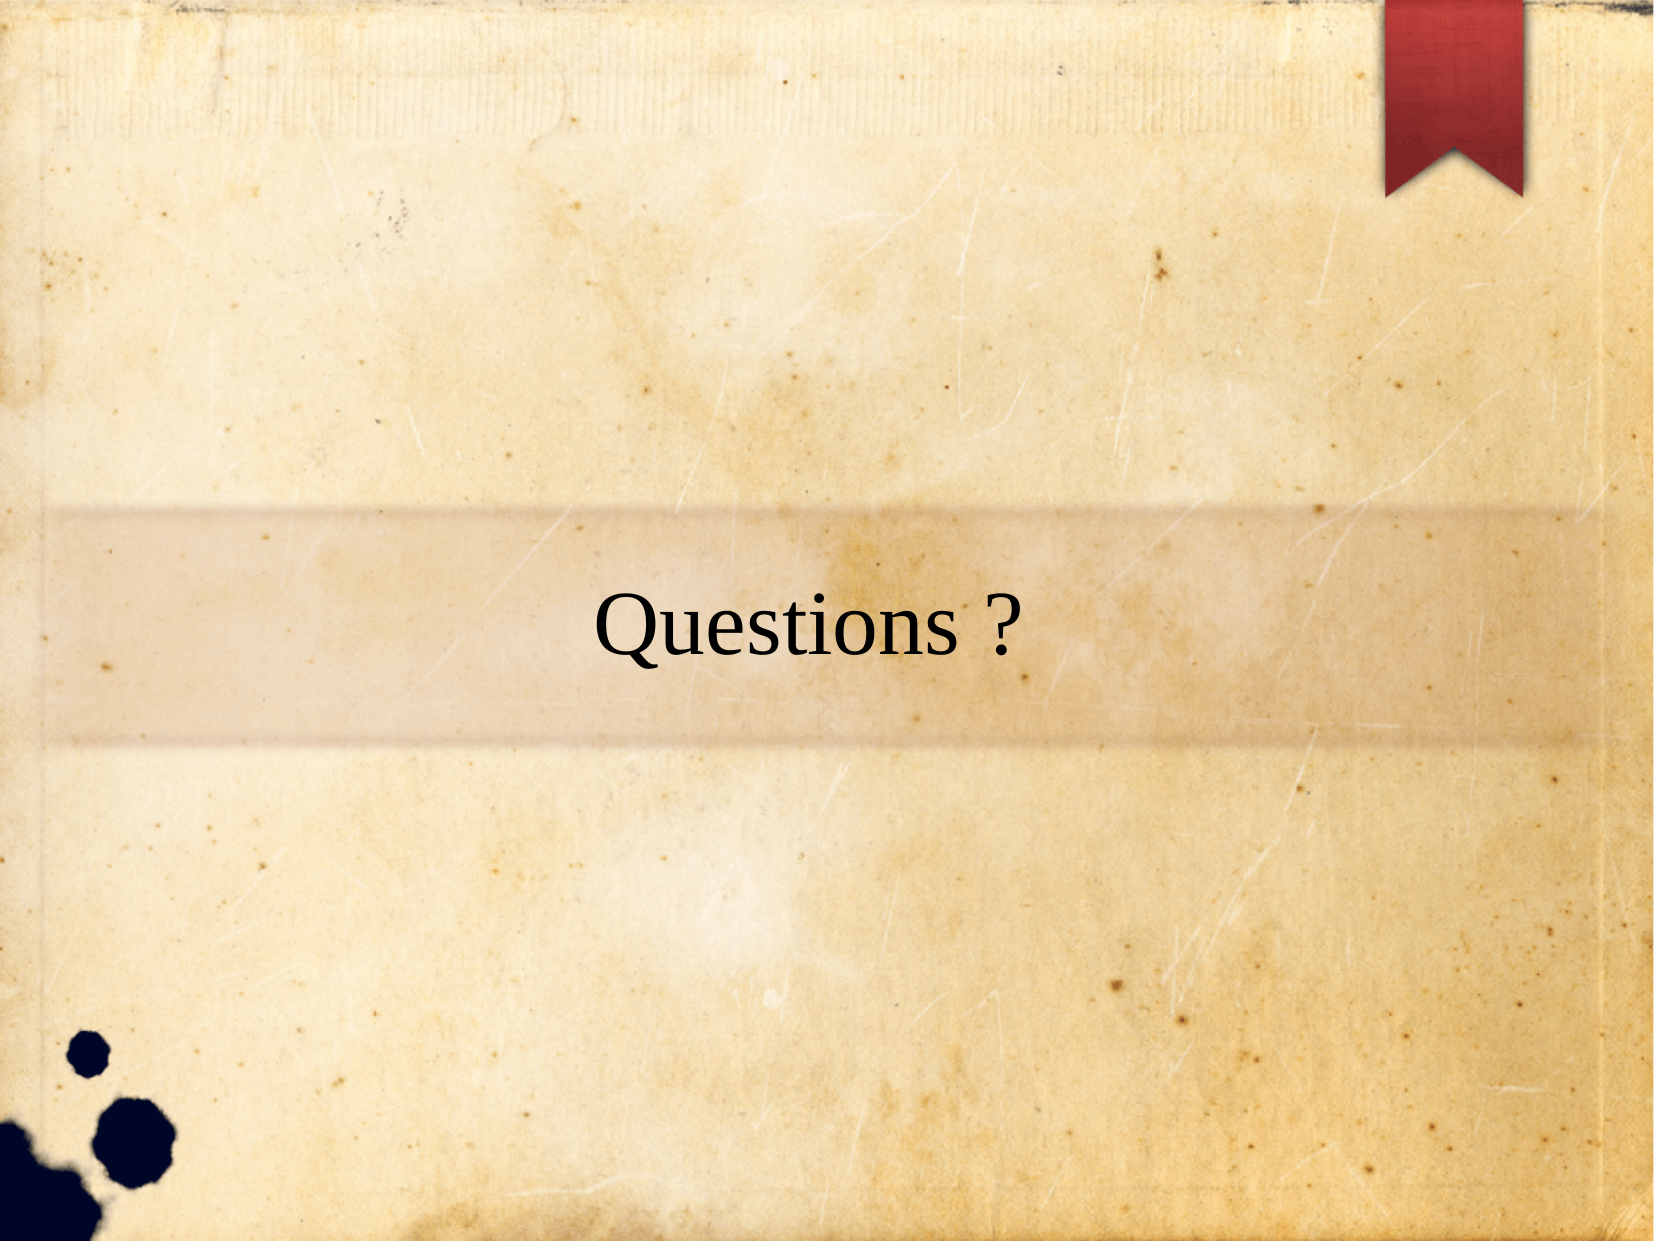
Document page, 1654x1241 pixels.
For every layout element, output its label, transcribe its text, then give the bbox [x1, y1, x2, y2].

title Questions ? [259, 519, 1359, 727]
picture [0, 0, 1654, 1241]
